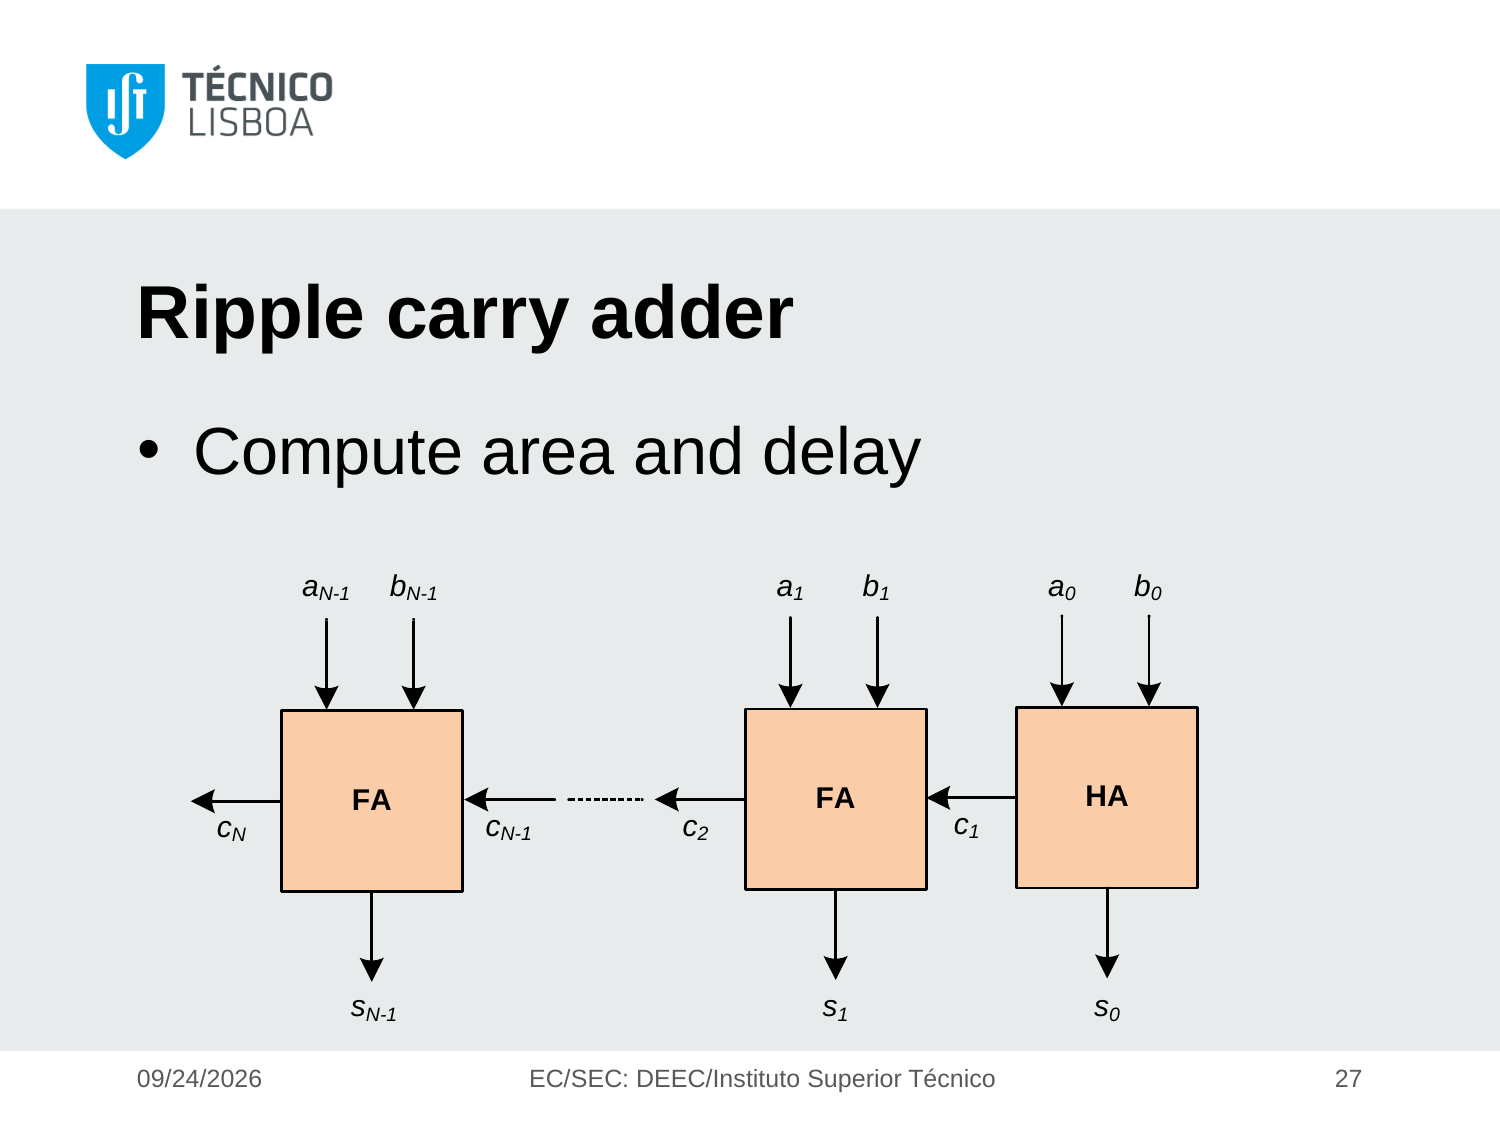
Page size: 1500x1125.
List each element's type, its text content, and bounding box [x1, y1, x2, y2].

slide_number 10/09/2018 [121, 1052, 425, 1103]
title Ripple carry adder [121, 237, 1378, 381]
list Compute area and delay [121, 400, 1378, 1005]
picture [0, 0, 1500, 1125]
footer EC/SEC: DEEC/Instituto Superior Técnico [512, 1052, 1021, 1103]
slide_number 1 [1077, 1052, 1378, 1103]
